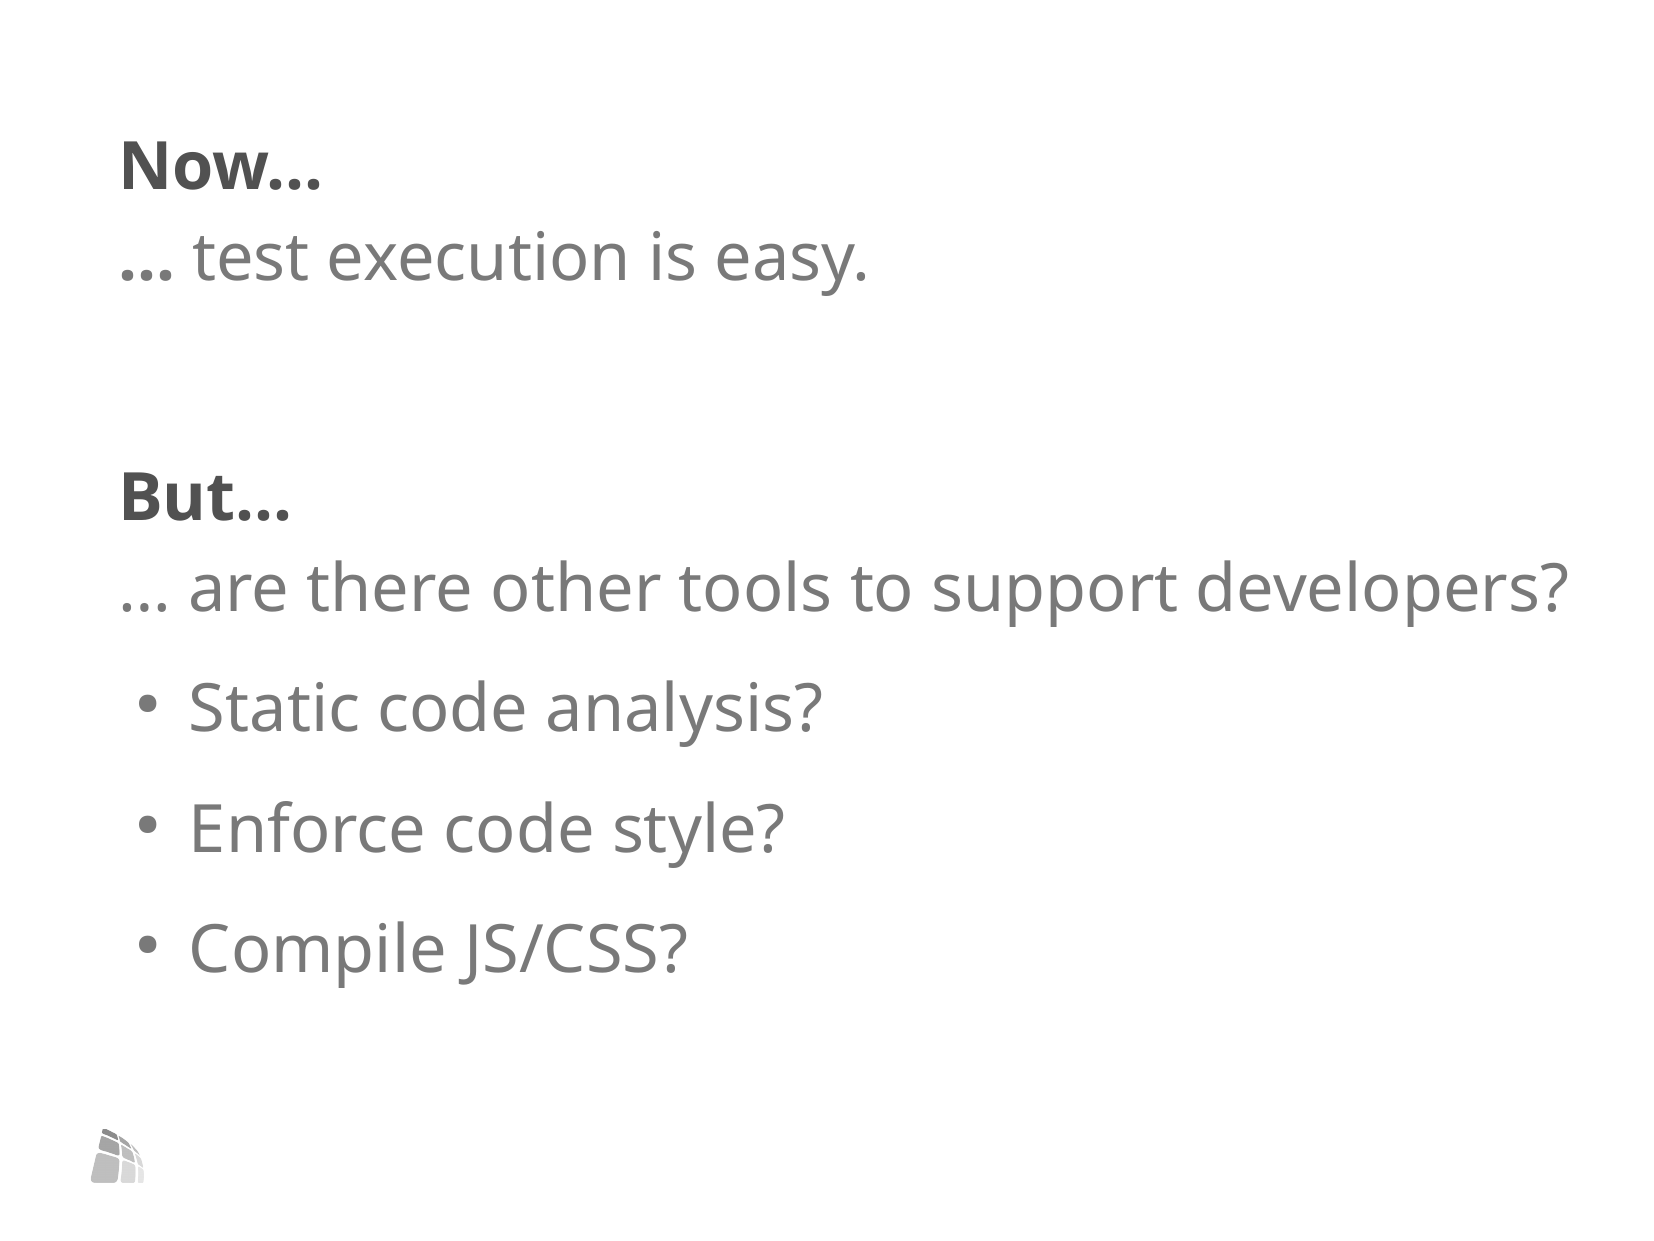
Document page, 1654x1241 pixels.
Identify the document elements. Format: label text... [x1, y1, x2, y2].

picture [82, 1129, 144, 1183]
list Now... … test execution is easy. But... … are there other tools to support developers? Static code analysis? Enforce code style? Compile JS/CSS? [118, 118, 1607, 1010]
